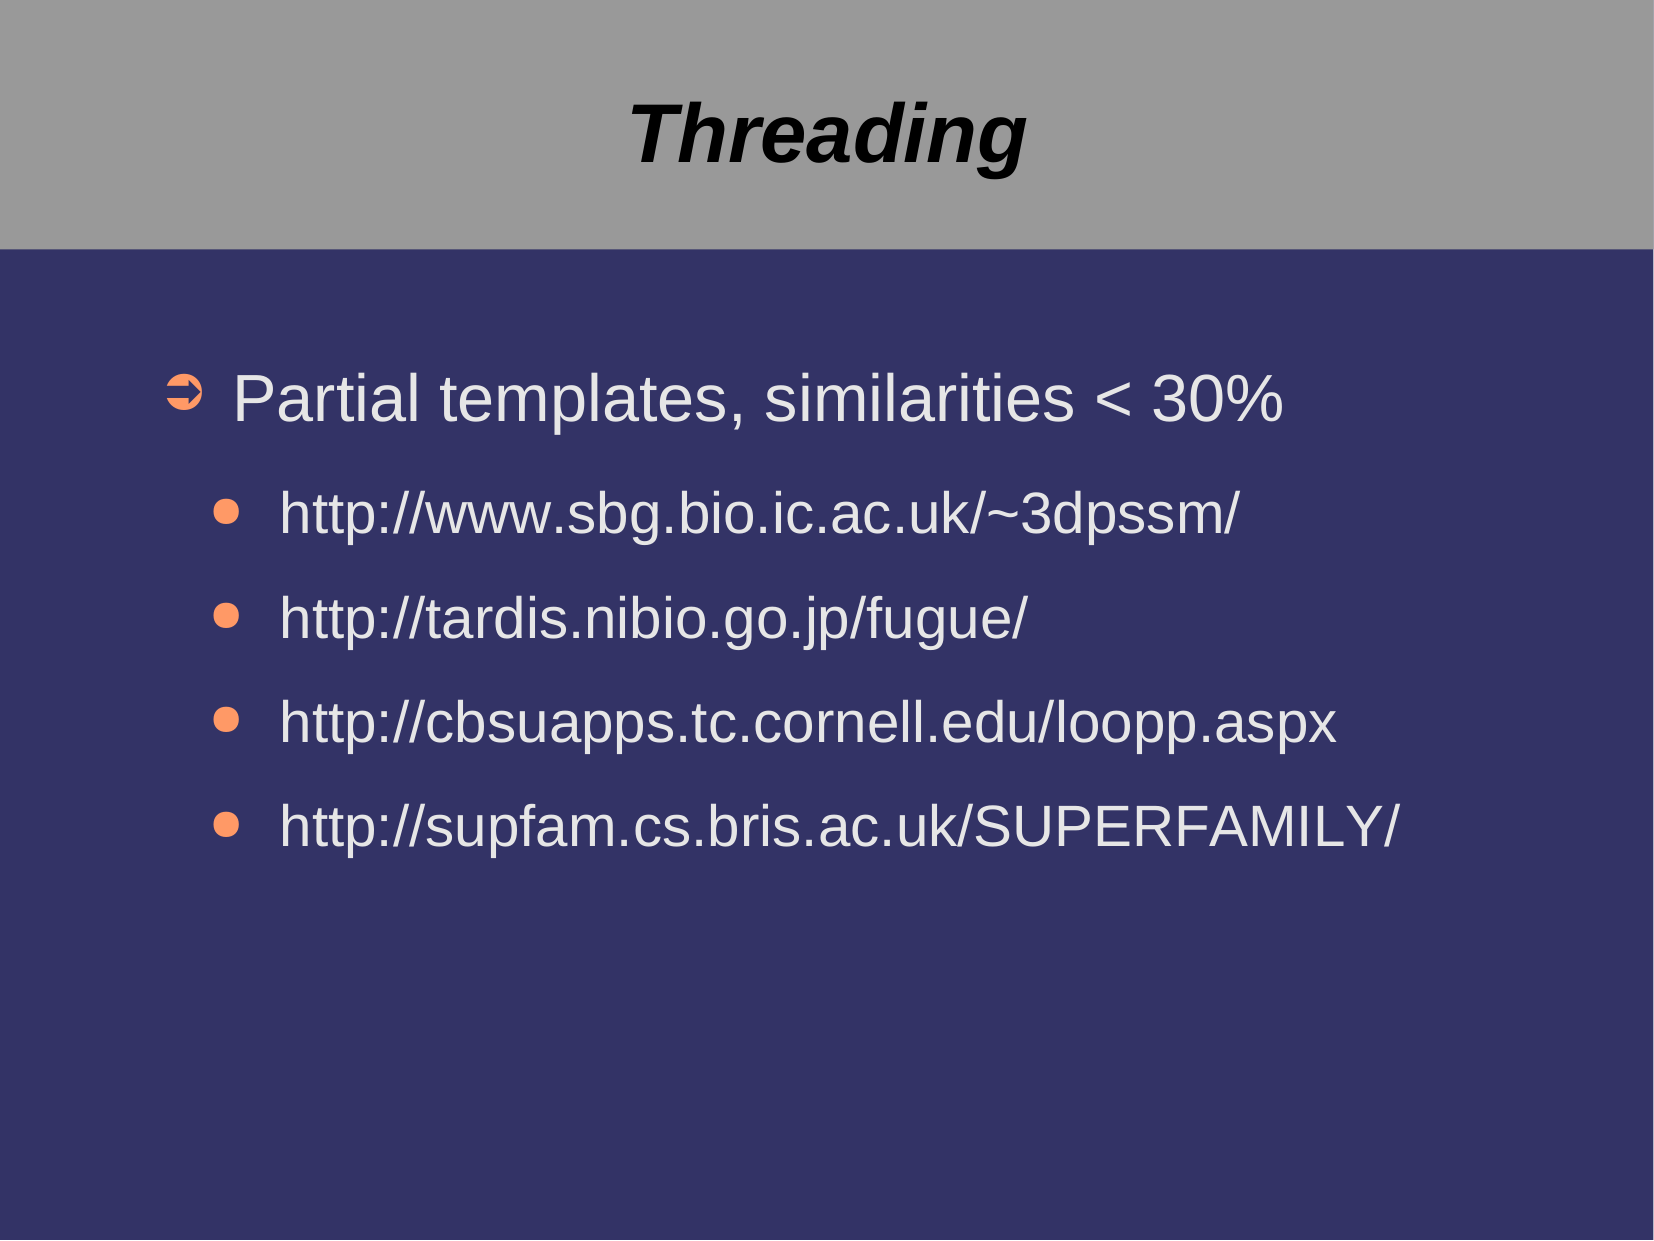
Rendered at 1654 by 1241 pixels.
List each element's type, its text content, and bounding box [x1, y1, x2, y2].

list Partial templates, similarities < 30% http://www.sbg.bio.ic.ac.uk/~3dpssm/ http://tardis.nibio.go.jp/fugue/ http://cbsuapps.tc.cornell.edu/loopp.aspx http://supfam.cs.bris.ac.uk/SUPERFAMILY/ [150, 343, 1654, 1241]
title Threading [121, 19, 1534, 227]
